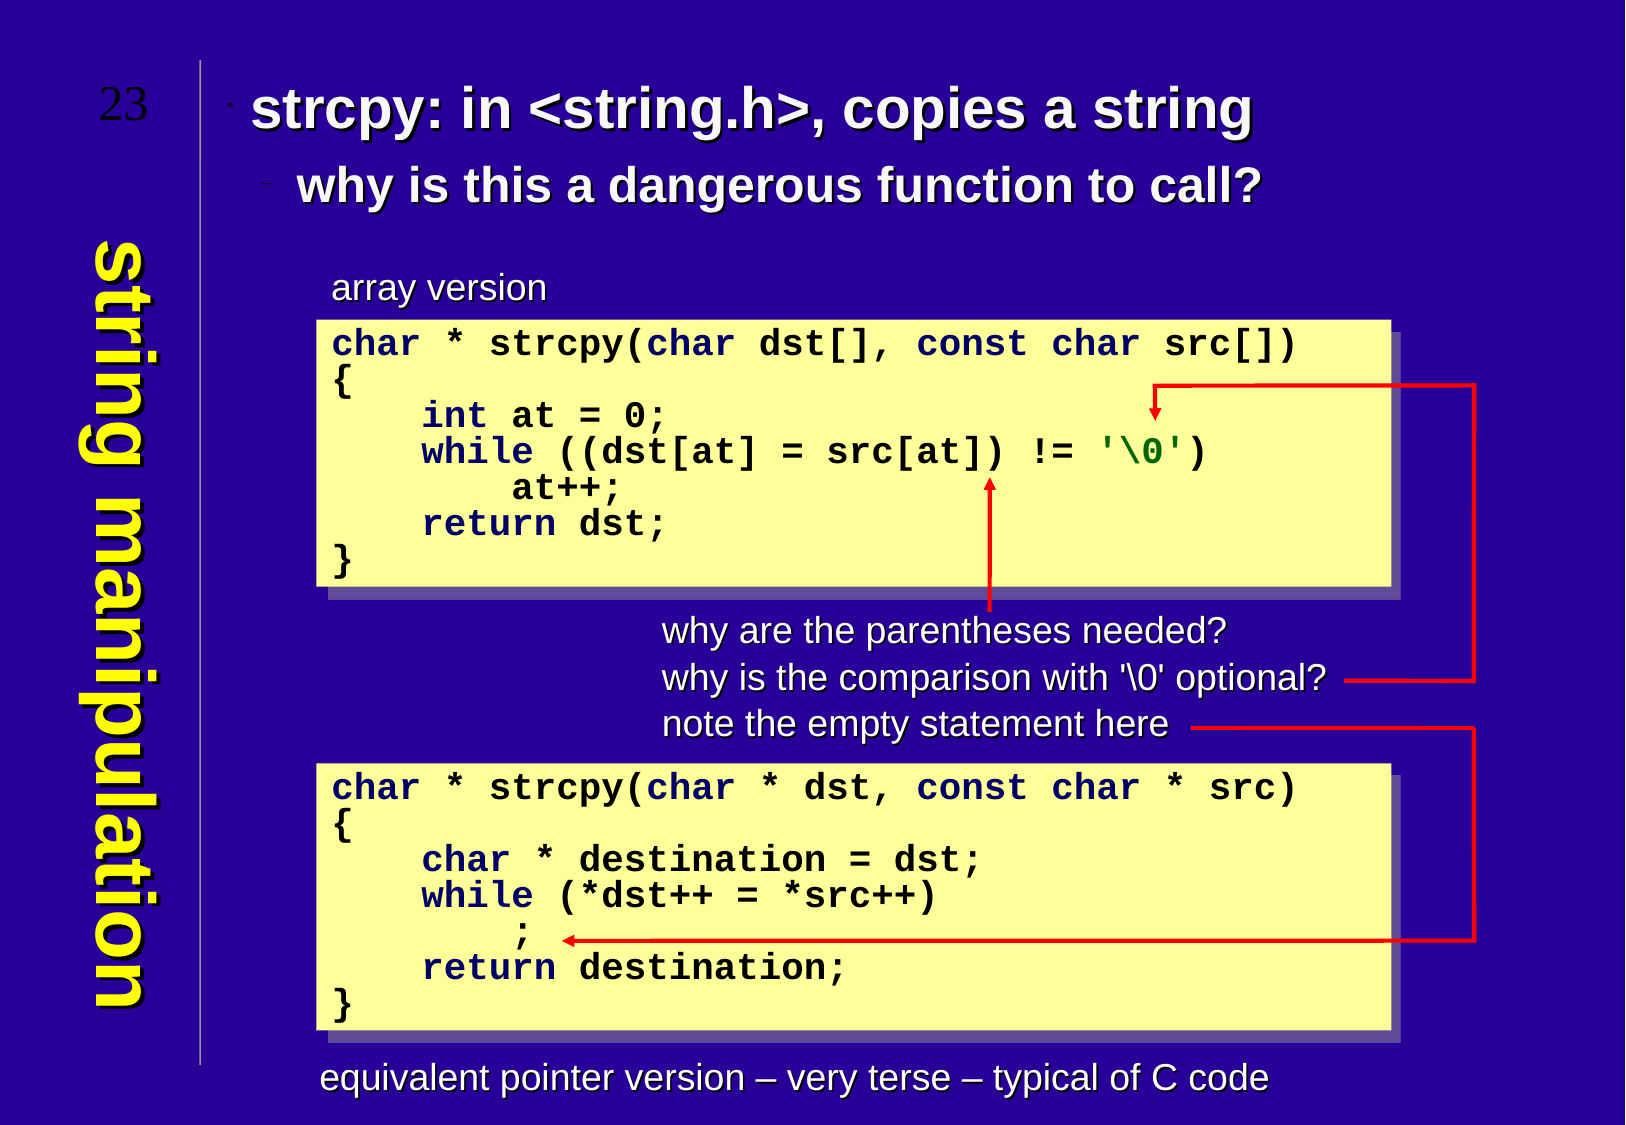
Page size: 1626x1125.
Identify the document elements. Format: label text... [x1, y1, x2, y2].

text_box char * strcpy(char dst[], const char src[]) { int at = 0; while ((dst[at] = src[at]) != '\0') at++; return dst; } [316, 319, 1392, 587]
text_box equivalent pointer version – very terse – typical of C code [304, 1045, 1380, 1107]
text_box why are the parentheses needed? [647, 597, 1380, 645]
title string manipulation [50, 187, 188, 1063]
list strcpy: in <string.h>, copies a string why is this a dangerous function to call? [212, 62, 1550, 1063]
text_box char * strcpy(char * dst, const char * src) { char * destination = dst; while (*dst++ = *src++) ; return destination; } [316, 763, 1392, 1031]
text_box note the empty statement here [647, 691, 1380, 752]
text_box array version [316, 255, 589, 316]
text_box why is the comparison with '\0' optional? [647, 645, 1380, 691]
